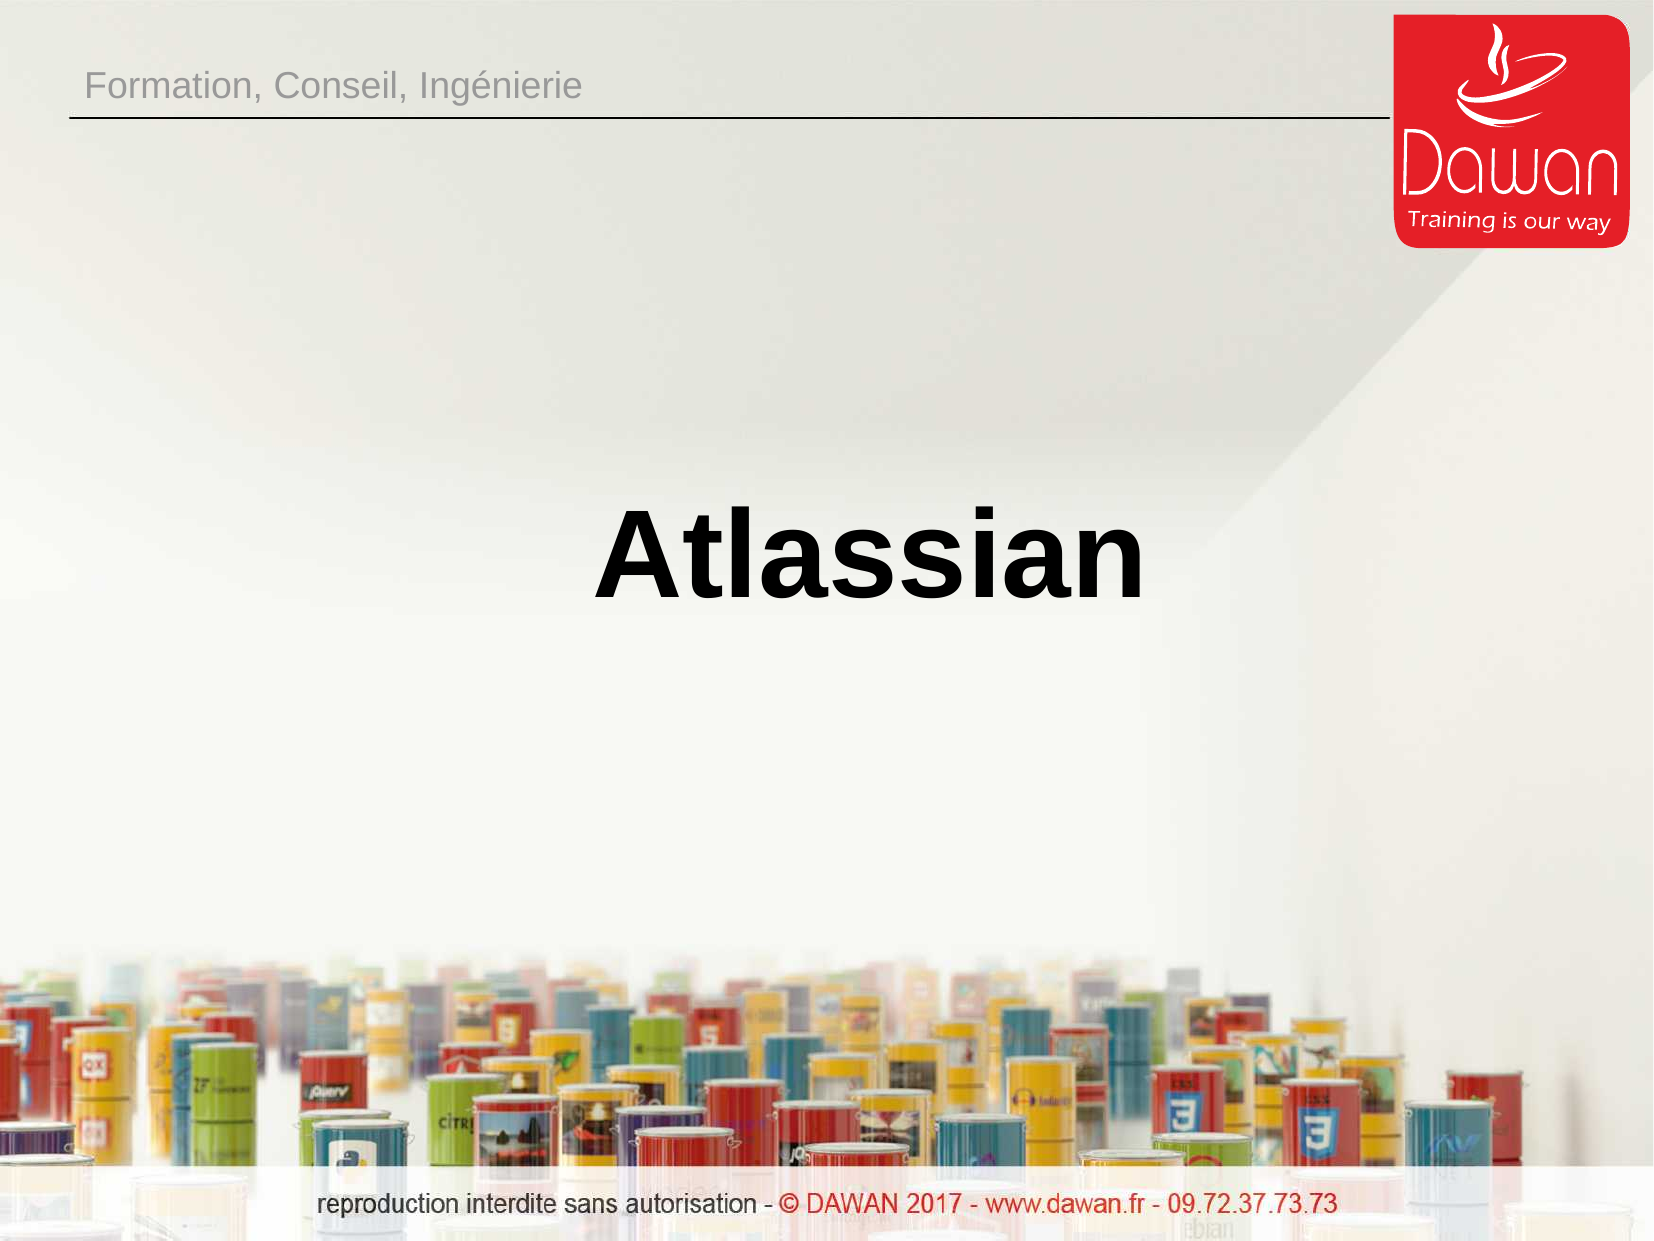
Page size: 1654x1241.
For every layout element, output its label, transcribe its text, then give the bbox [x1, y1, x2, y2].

text_box Formation, Conseil, Ingénierie [84, 64, 584, 109]
picture [0, 0, 1654, 1241]
text_box Atlassian [592, 484, 1148, 632]
